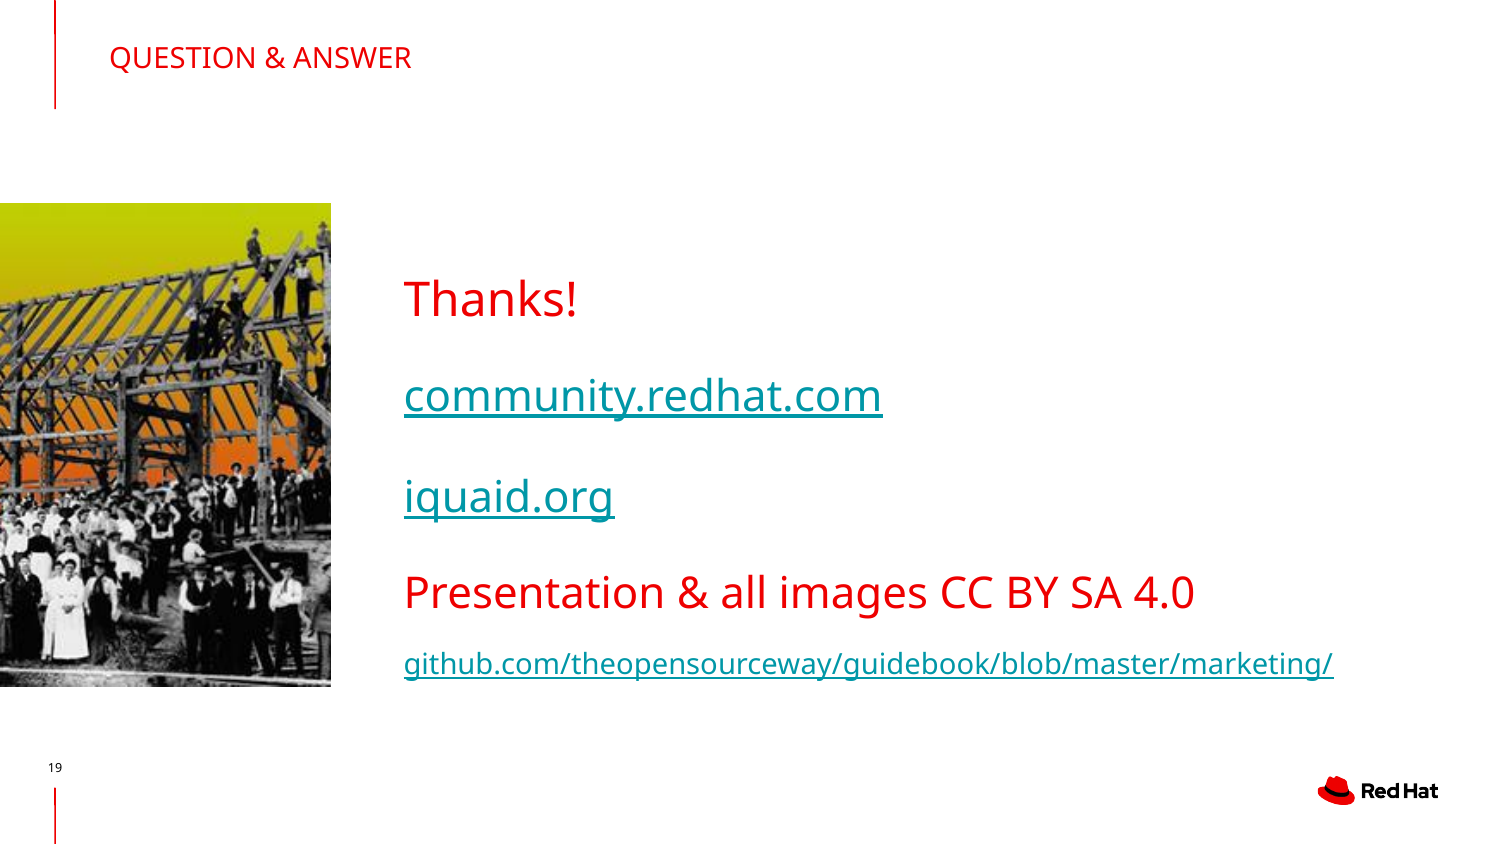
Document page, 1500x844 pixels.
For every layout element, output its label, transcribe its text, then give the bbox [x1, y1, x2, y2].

picture [1317, 776, 1438, 805]
picture [0, 203, 331, 688]
subtitle QUESTION & ANSWER [55, 6, 689, 108]
title Thanks! community.redhat.com iquaid.org Presentation & all images CC BY SA 4.0 github.com/theopensourceway/guidebook/blob/master/marketing/ [403, 203, 1335, 688]
slide_number <number> [10, 759, 101, 777]
